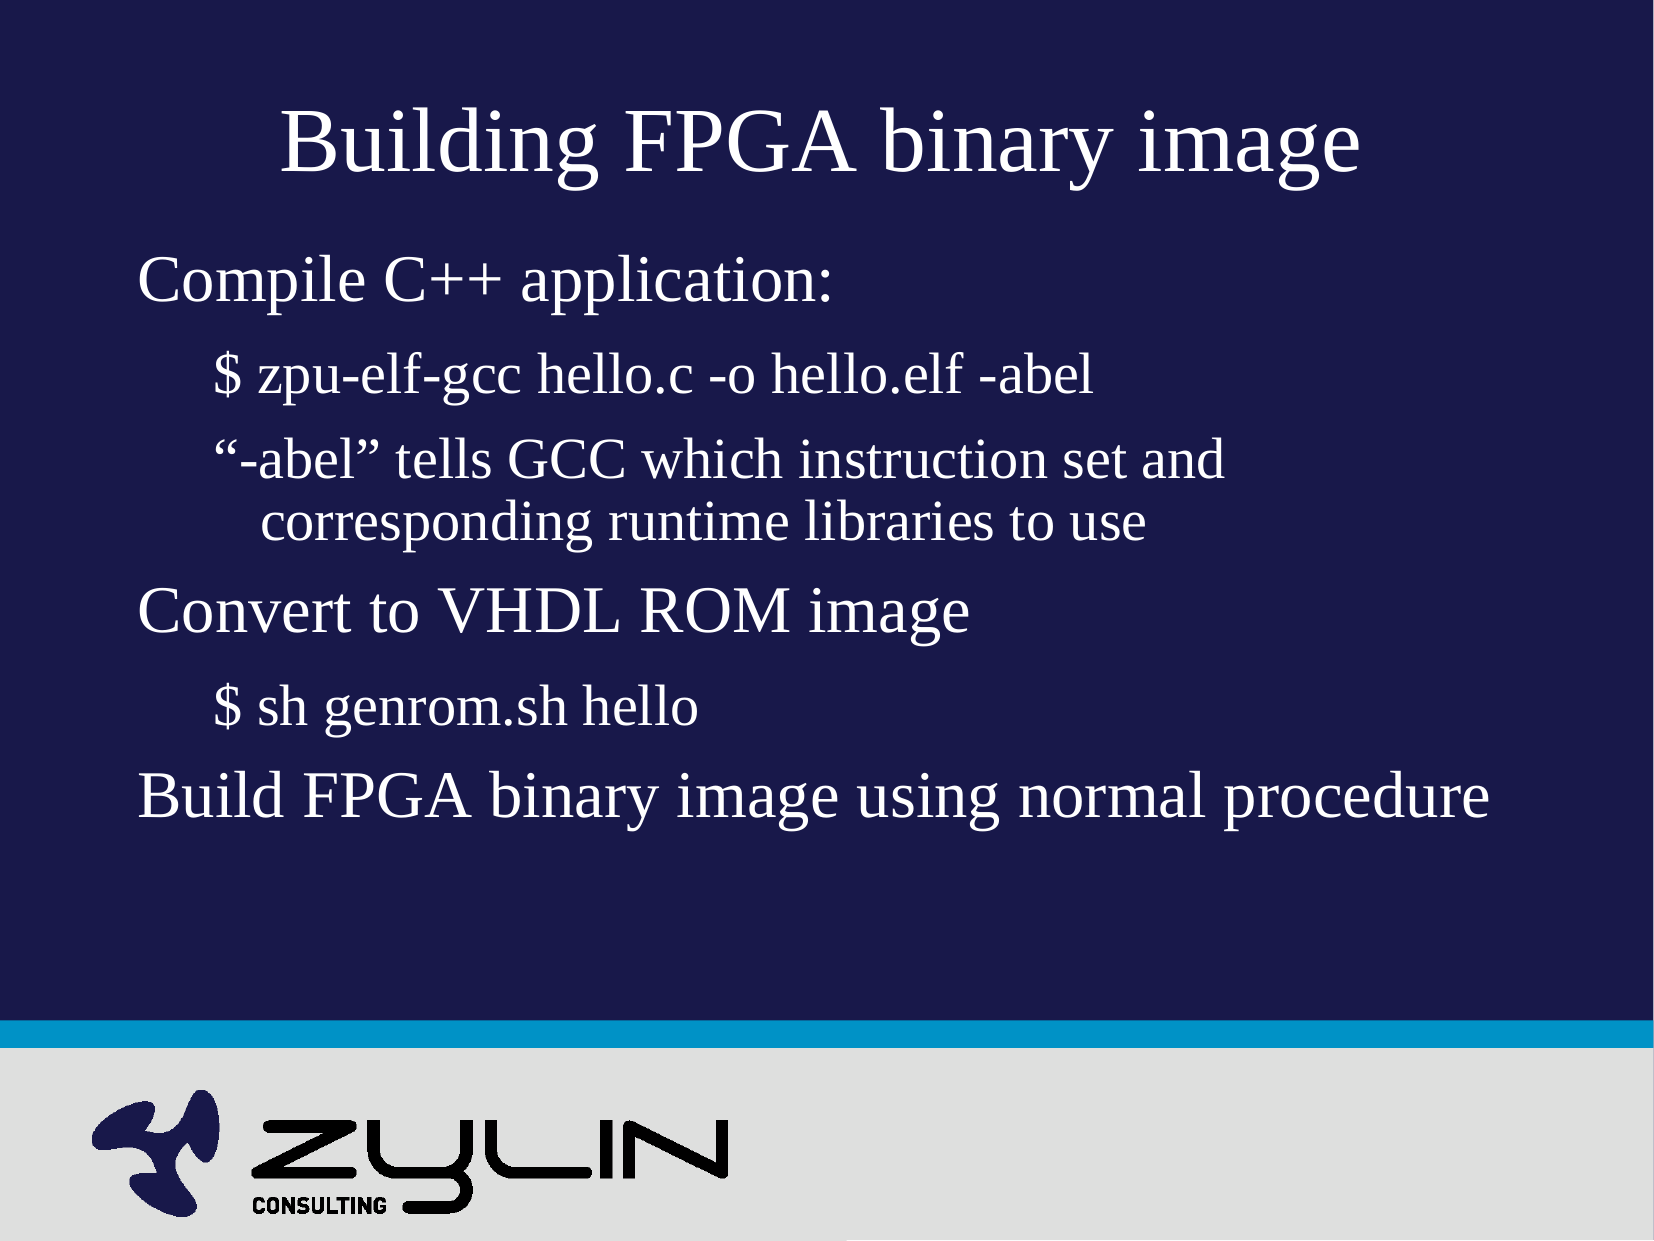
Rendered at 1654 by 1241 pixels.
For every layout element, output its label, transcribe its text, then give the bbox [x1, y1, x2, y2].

list Compile C++ application: $ zpu-elf-gcc hello.c -o hello.elf -abel “-abel” tells GCC which instruction set and corresponding runtime libraries to use Convert to VHDL ROM image $ sh genrom.sh hello Build FPGA binary image using normal procedure [120, 245, 1533, 1004]
picture [0, 1049, 812, 1241]
title Building FPGA binary image [117, 79, 1526, 206]
text_box [0, 1020, 1654, 1241]
